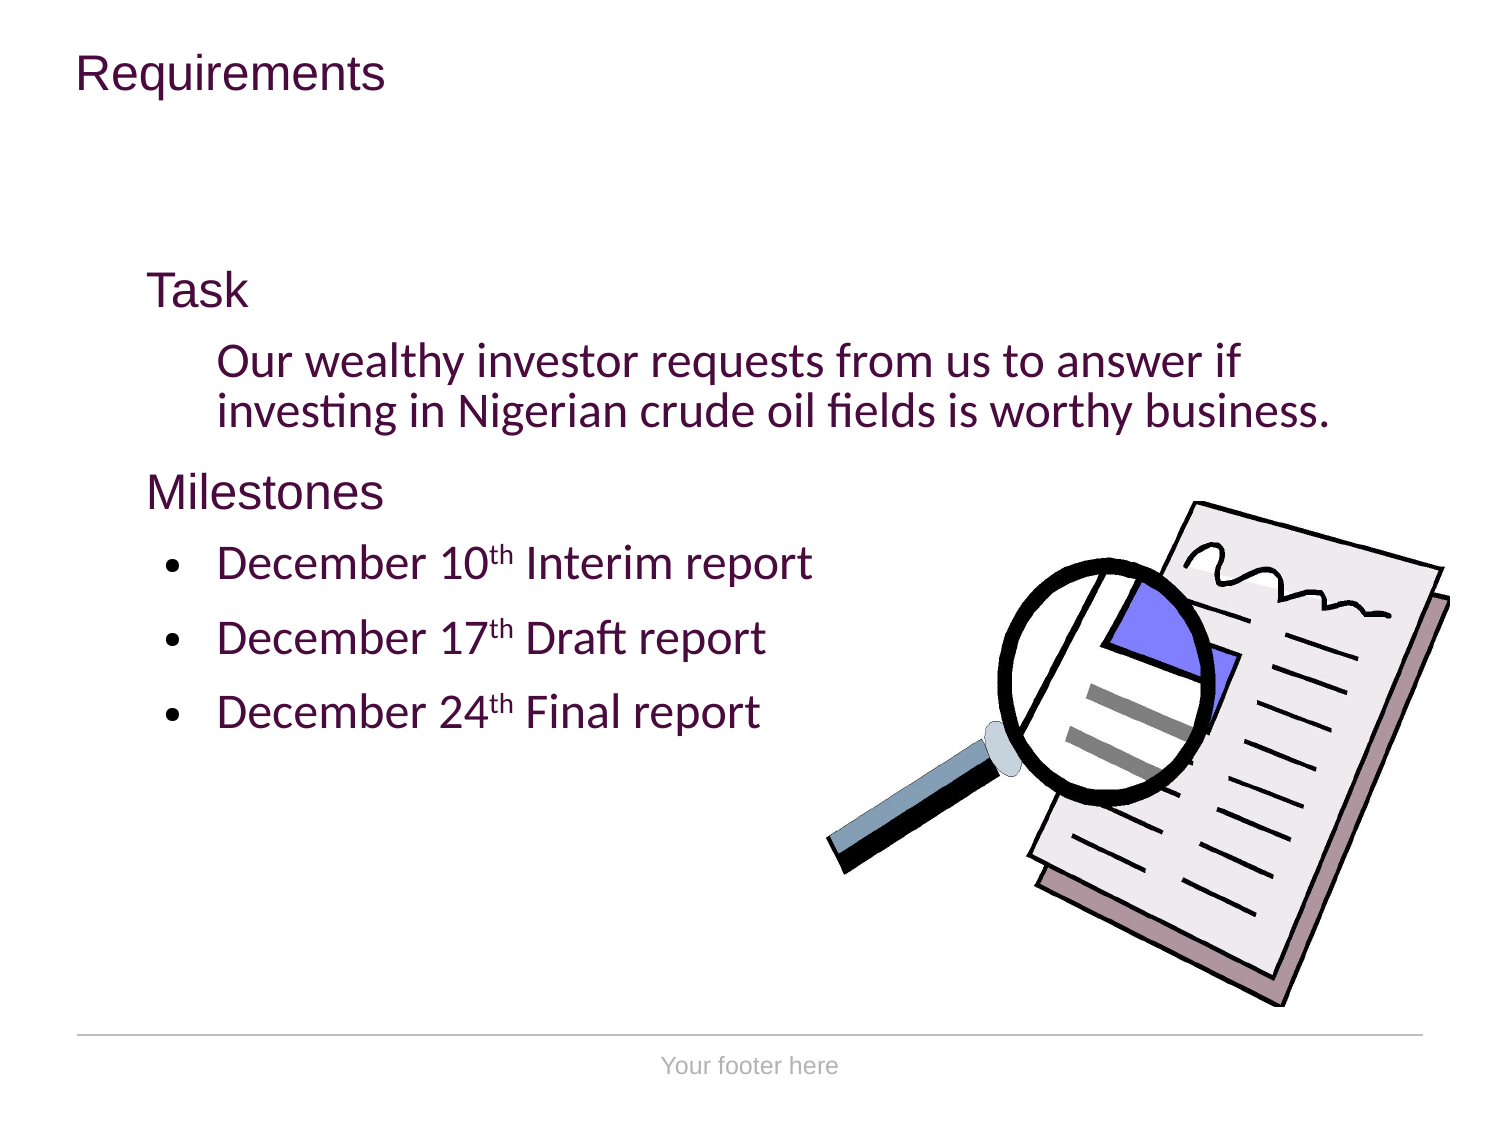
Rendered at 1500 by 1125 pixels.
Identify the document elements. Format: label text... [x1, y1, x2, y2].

title Requirements [75, 45, 1425, 233]
picture [826, 501, 1450, 1007]
list Task Our wealthy investor requests from us to answer if investing in Nigerian crude oil fields is worthy business. Milestones December 10th Interim report December 17th Draft report December 24th Final report [75, 262, 1425, 1005]
